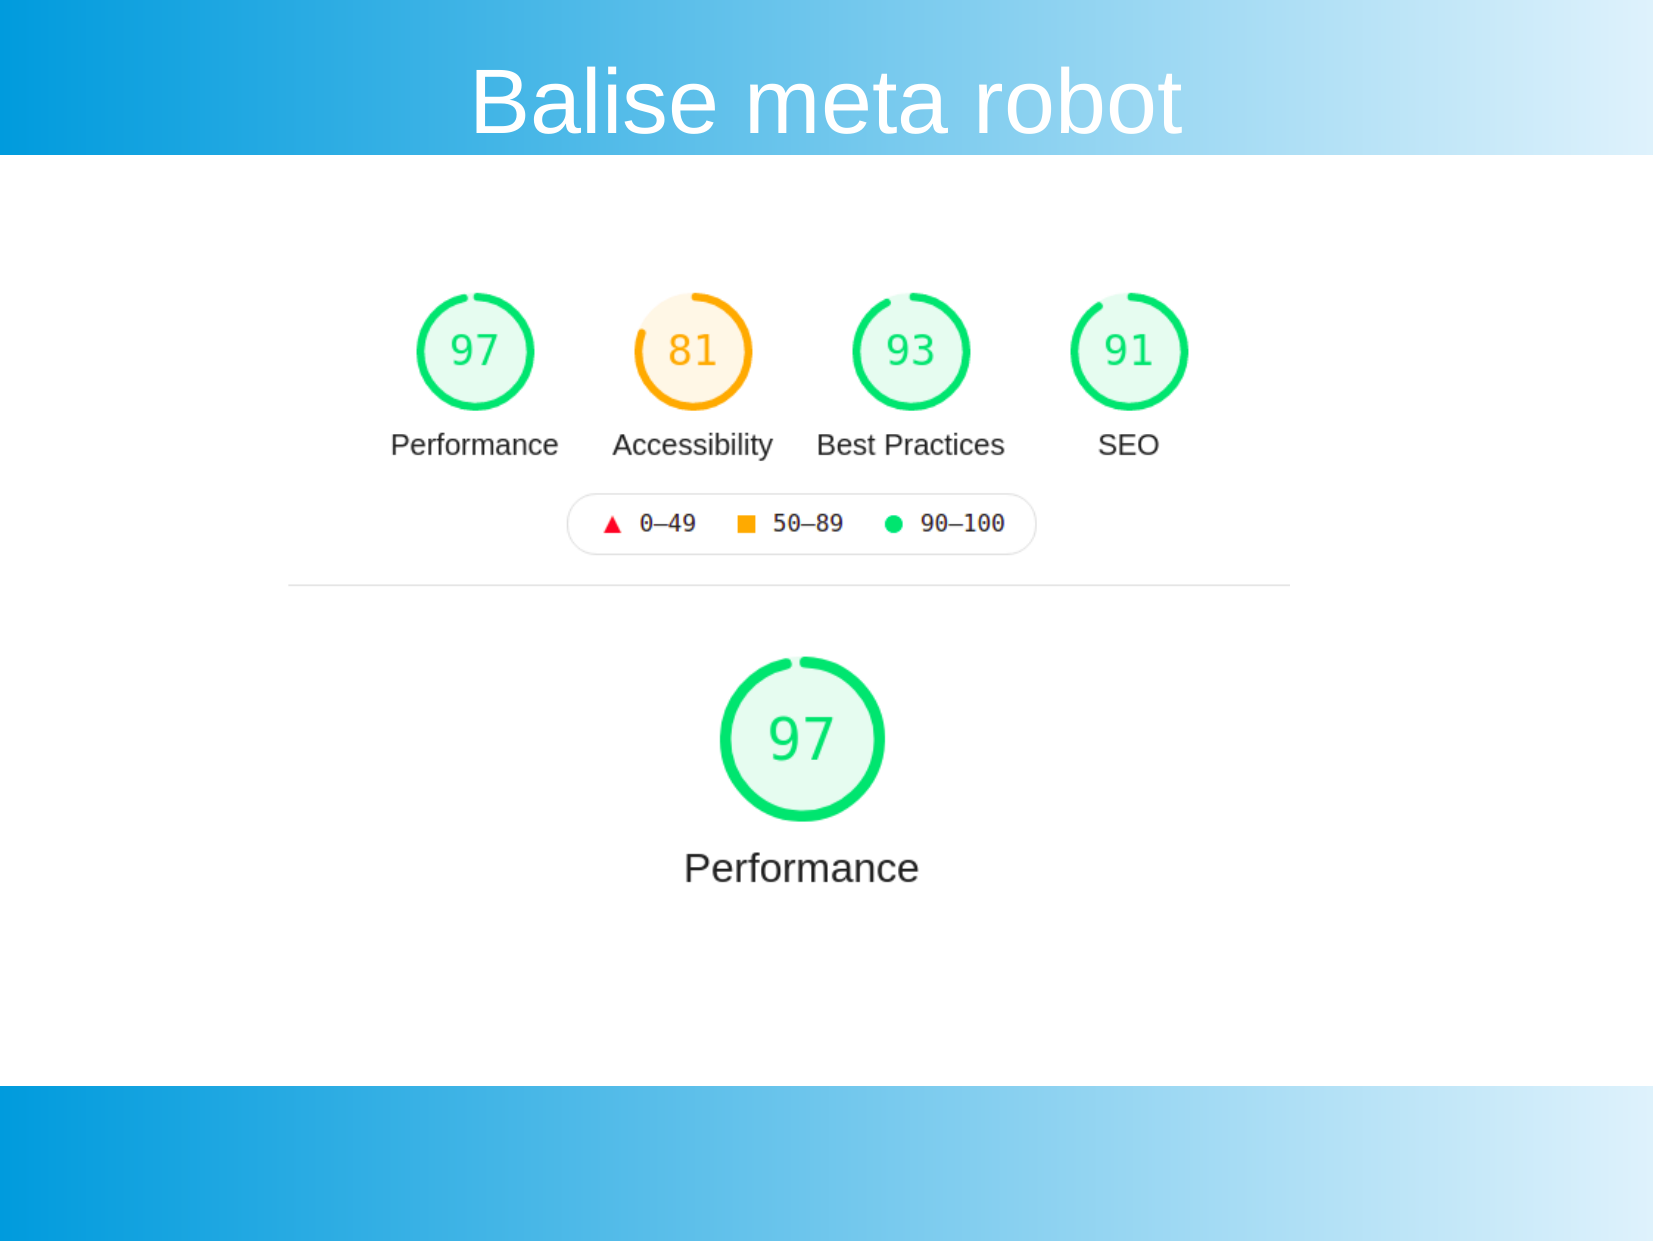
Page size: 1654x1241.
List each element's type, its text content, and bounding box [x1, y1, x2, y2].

title Balise meta robot [82, 49, 1571, 155]
picture [288, 255, 1291, 930]
